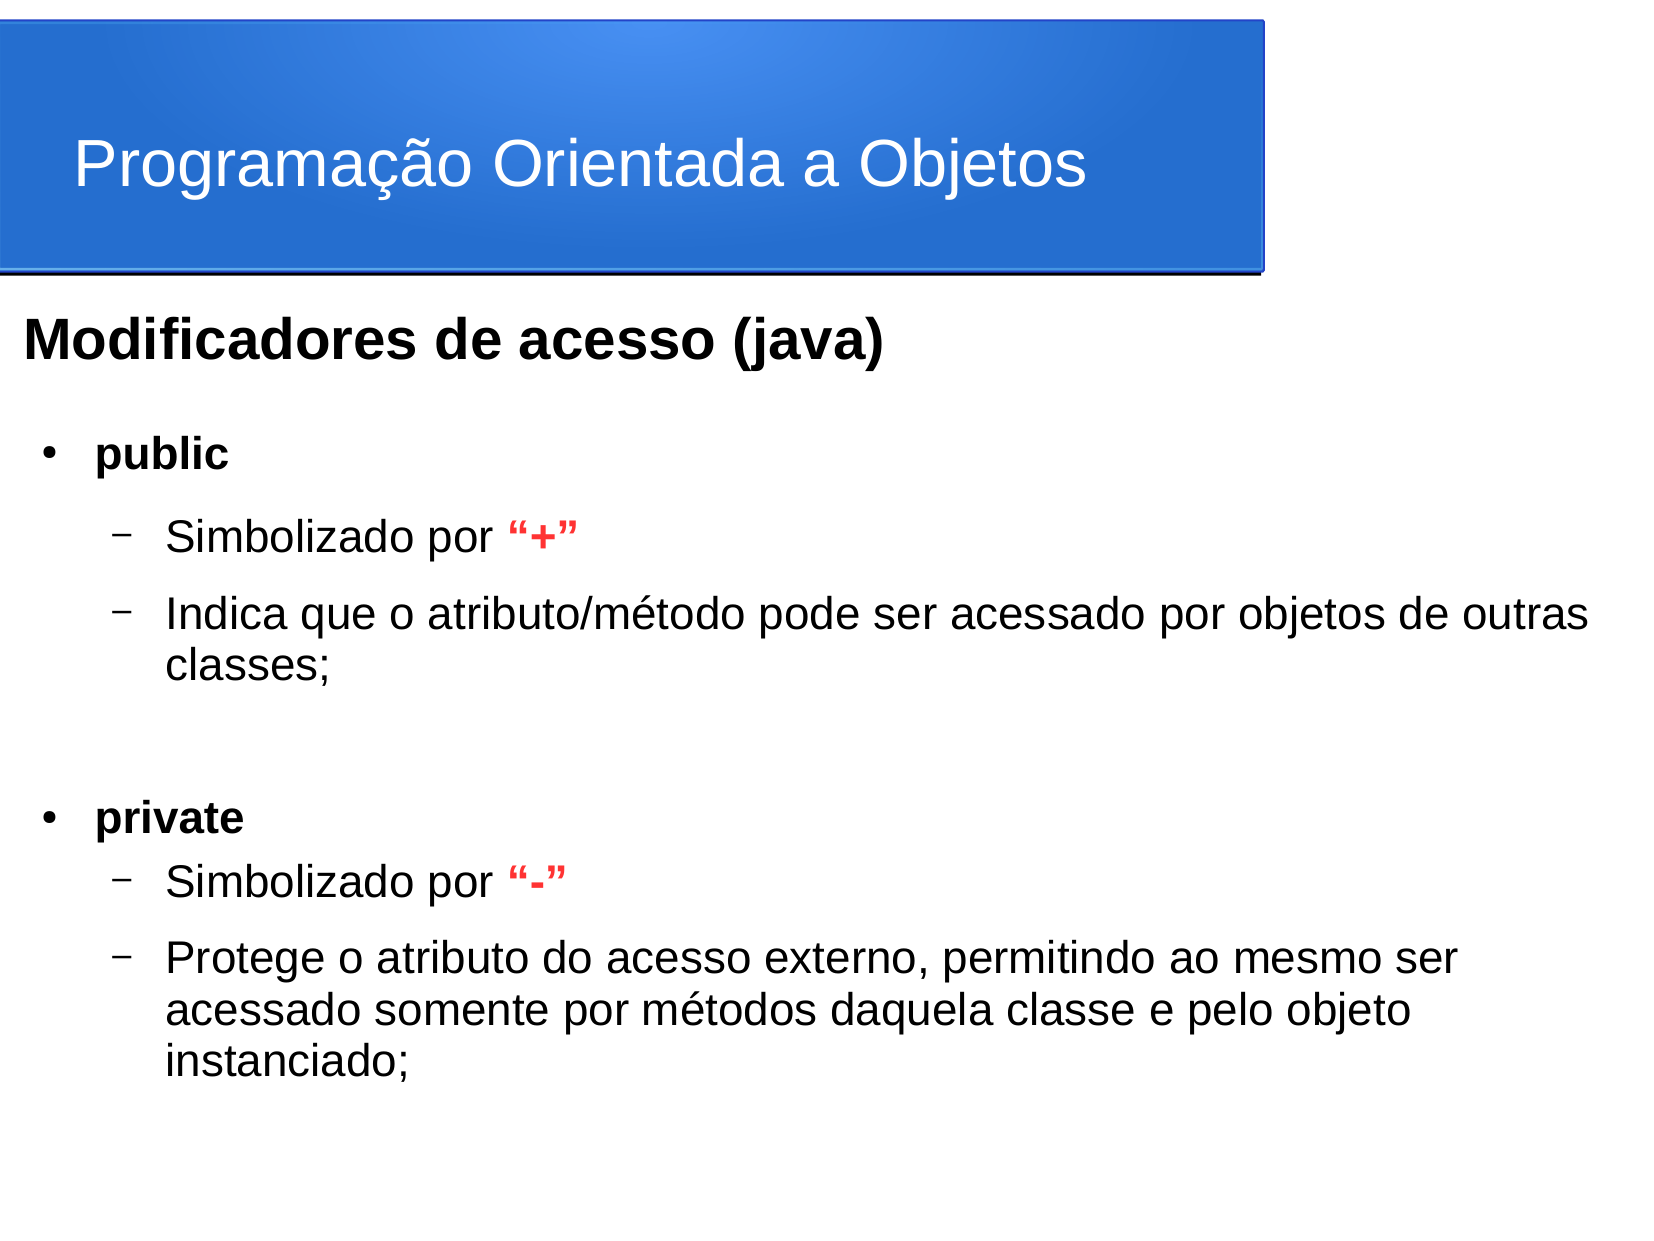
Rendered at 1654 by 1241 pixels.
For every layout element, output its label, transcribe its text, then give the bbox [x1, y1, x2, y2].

list Modificadores de acesso (java) public Simbolizado por “+” Indica que o atributo/método pode ser acessado por objetos de outras classes; private Simbolizado por “-” Protege o atributo do acesso externo, permitindo ao mesmo ser acessado somente por métodos daquela classe e pelo objeto instanciado; [23, 307, 1630, 1193]
text_box Programação Orientada a Objetos [73, 125, 1123, 201]
